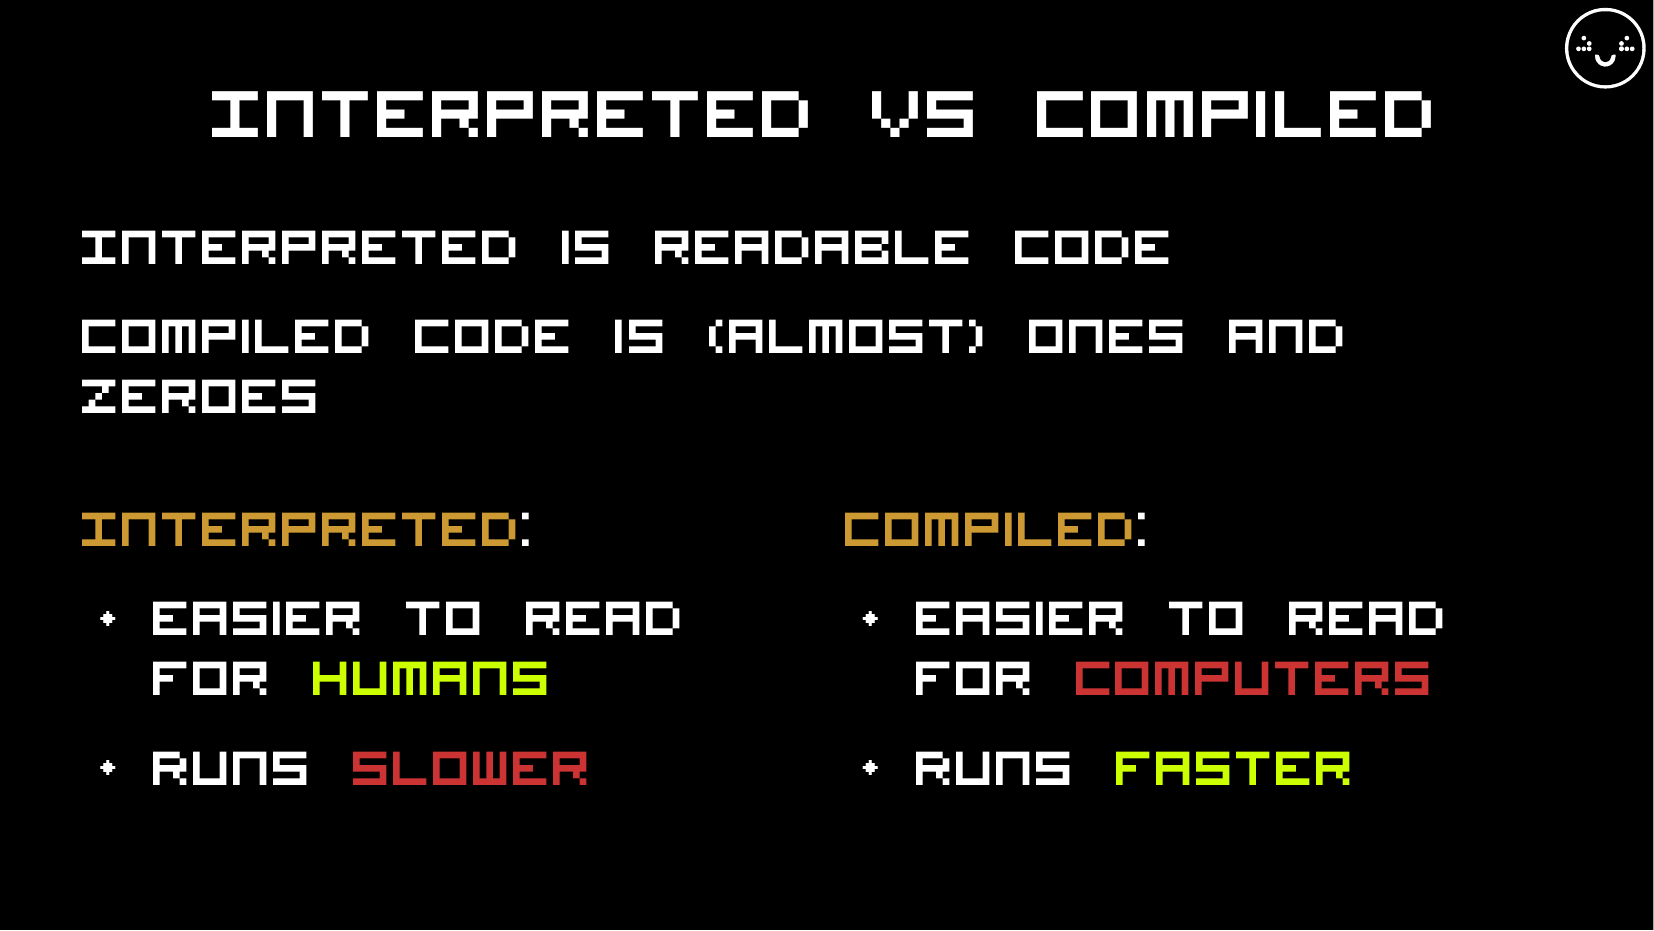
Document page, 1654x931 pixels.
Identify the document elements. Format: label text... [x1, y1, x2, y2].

title Interpreted vs compiled [82, 37, 1571, 193]
list Compiled: Easier to read for computers Runs faster [845, 499, 1625, 886]
list Interpreted is readable code Compiled code is (almost) ones and zeroes [82, 217, 1565, 475]
list Interpreted: Easier to read For humans Runs slower [82, 499, 809, 886]
